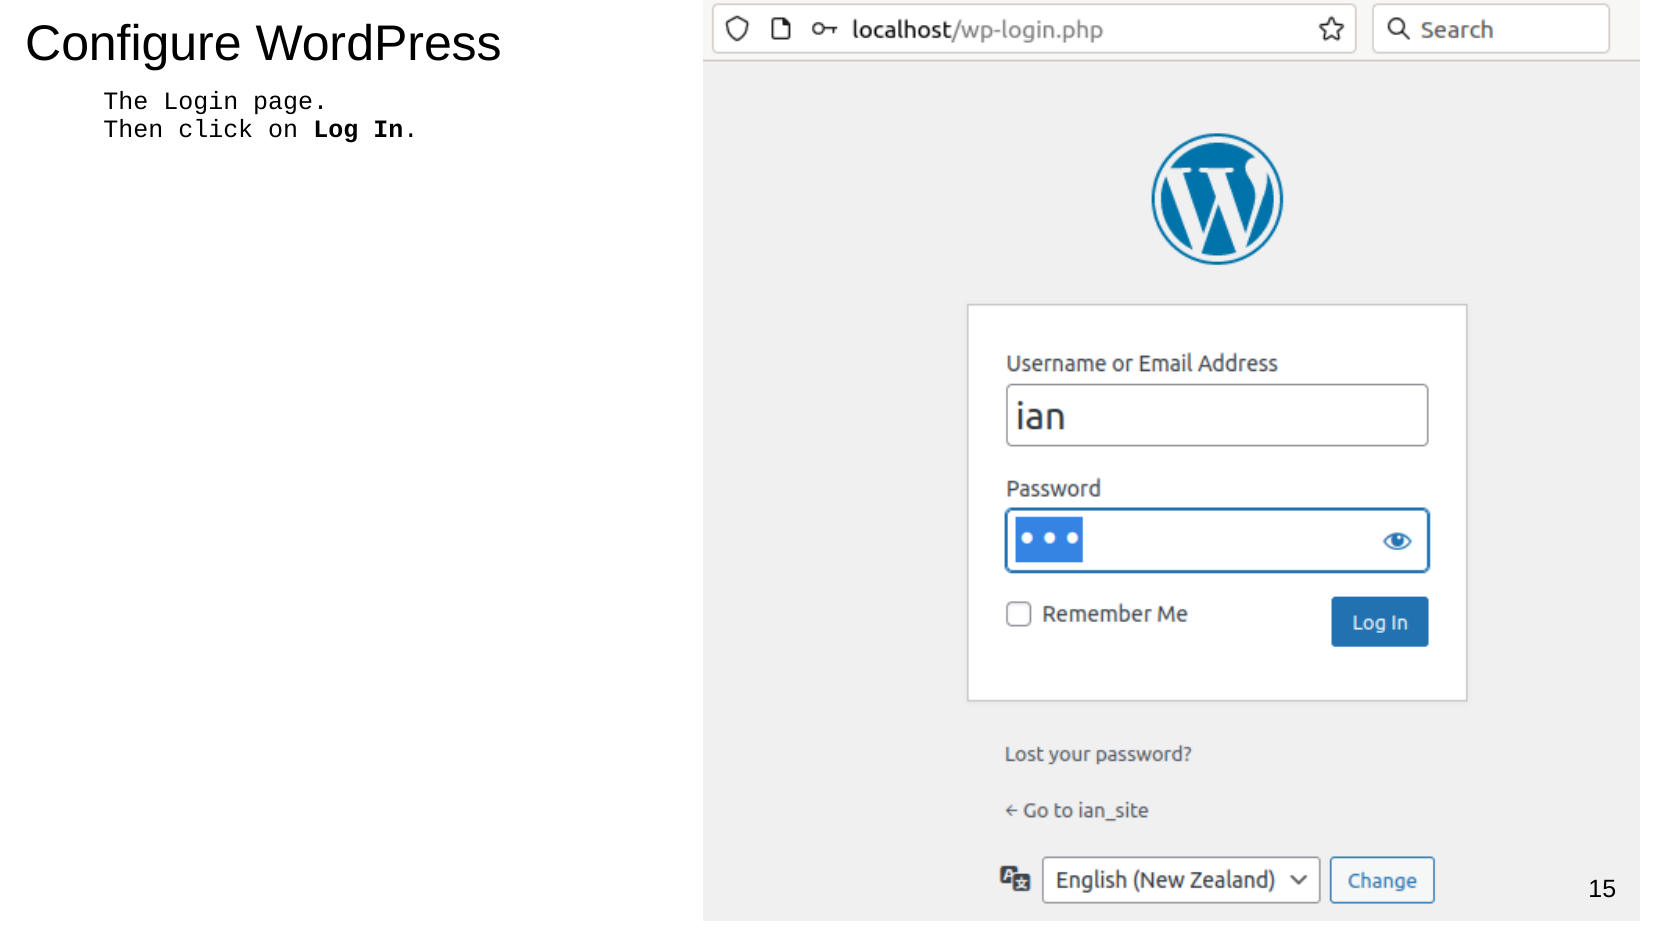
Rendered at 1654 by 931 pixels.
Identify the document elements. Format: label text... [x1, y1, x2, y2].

picture [703, 0, 1640, 921]
text_box <number> [1573, 867, 1636, 911]
text_box The Login page. Then click on Log In. [88, 80, 703, 821]
subtitle Configure WordPress [25, 15, 703, 72]
